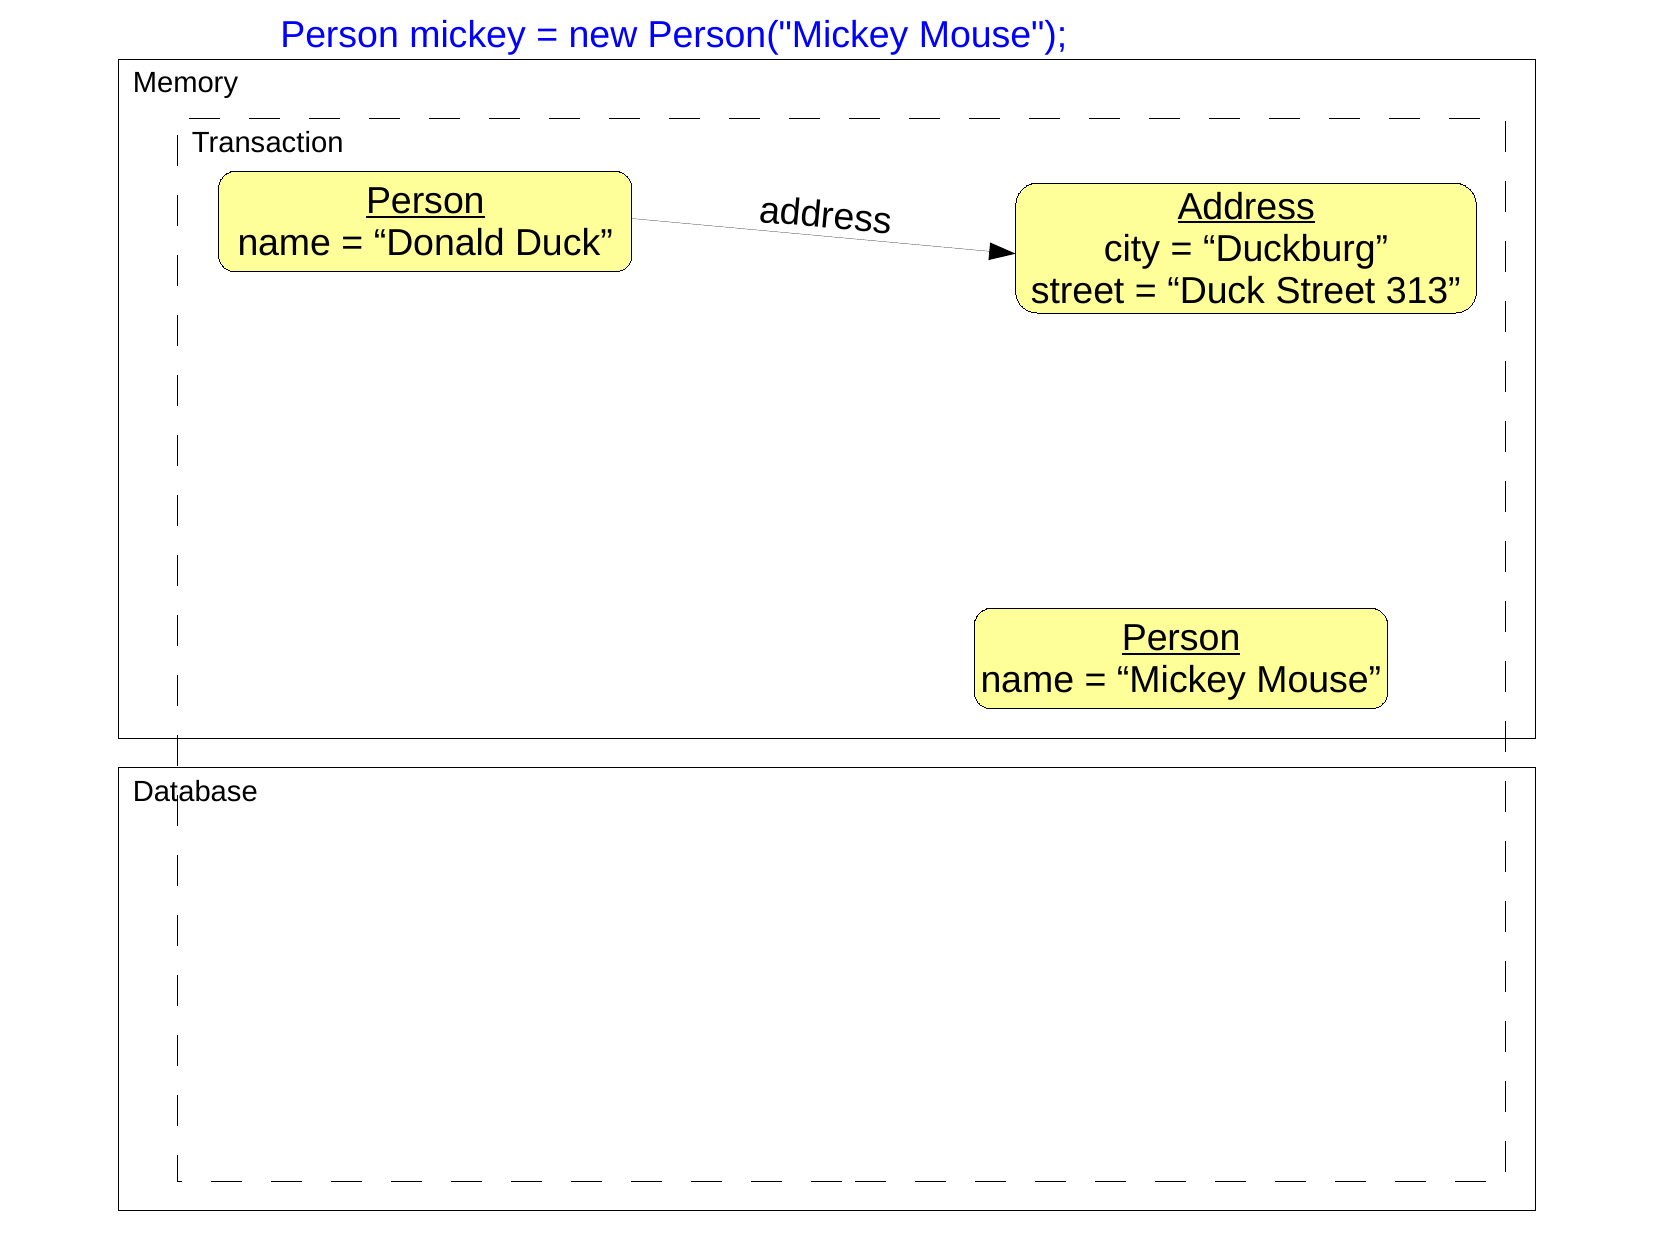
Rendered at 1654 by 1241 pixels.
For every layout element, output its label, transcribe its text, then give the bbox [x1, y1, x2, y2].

text_box Person mickey = new Person("Mickey Mouse"); [265, 6, 1536, 64]
text_box Person name = “Mickey Mouse” [974, 608, 1388, 709]
text_box Person name = “Donald Duck” [218, 171, 632, 272]
text_box Database [118, 767, 1536, 1211]
text_box Transaction [177, 118, 1506, 1182]
text_box Memory [118, 59, 1536, 739]
text_box Address city = “Duckburg” street = “Duck Street 313” [1015, 183, 1477, 314]
